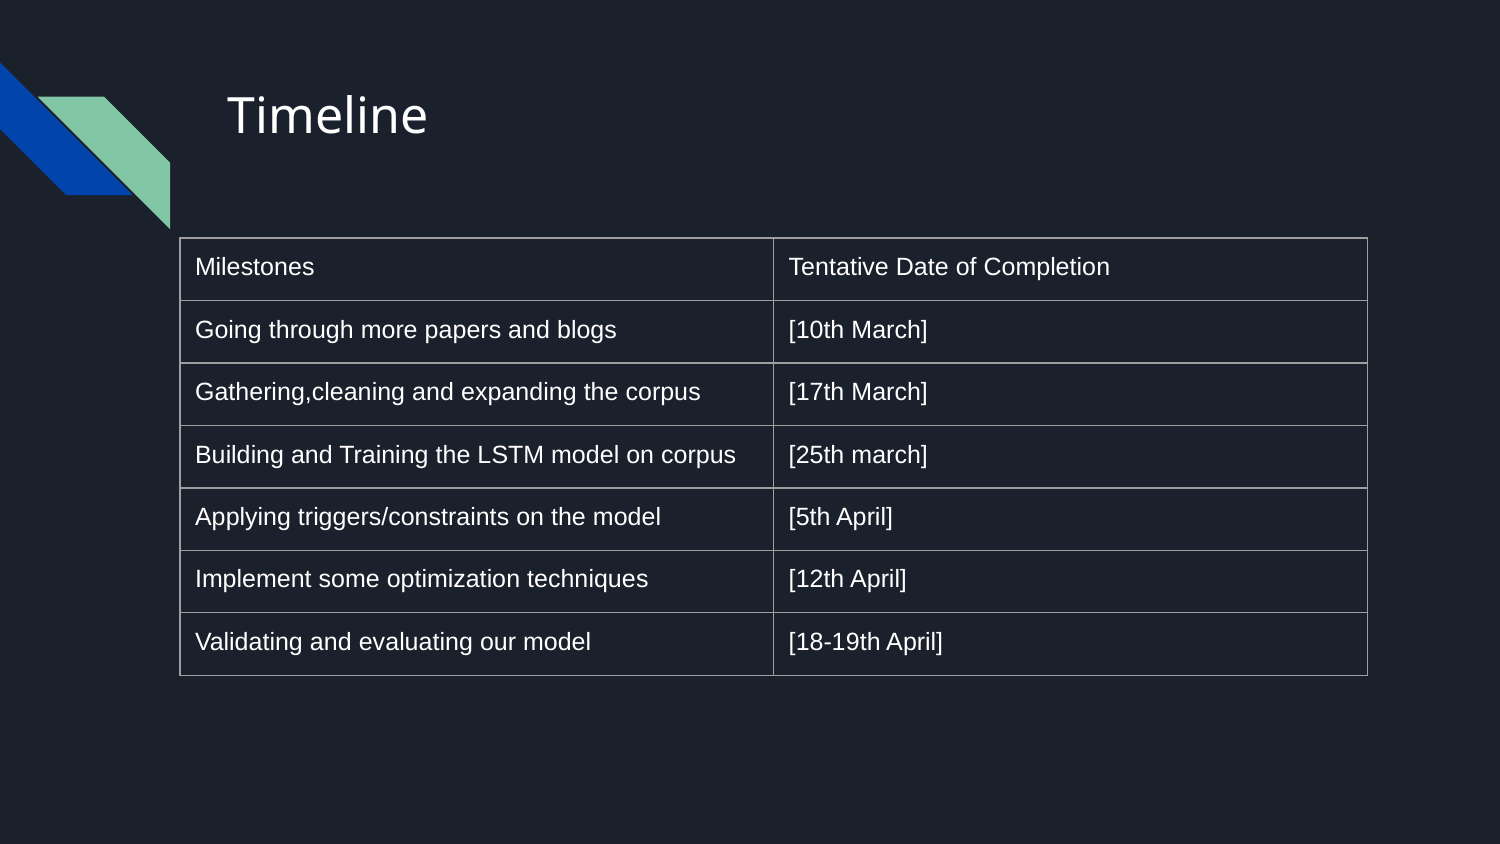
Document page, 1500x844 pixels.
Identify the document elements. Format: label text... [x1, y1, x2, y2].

table_cell Gathering,cleaning and expanding the corpus [181, 364, 773, 425]
table_cell Validating and evaluating our model [181, 613, 773, 675]
title Timeline [212, 64, 1368, 215]
table_cell Implement some optimization techniques [181, 551, 773, 612]
table_header Milestones [181, 239, 773, 300]
table_cell [25th march] [774, 426, 1367, 487]
table_cell [12th April] [774, 551, 1367, 612]
table_cell [5th April] [774, 489, 1367, 550]
table_cell [17th March] [774, 364, 1367, 425]
table_cell Building and Training the LSTM model on corpus [181, 426, 773, 487]
table_cell [18-19th April] [774, 613, 1367, 675]
table_cell Applying triggers/constraints on the model [181, 489, 773, 550]
table_header Tentative Date of Completion [774, 239, 1367, 300]
table_cell [10th March] [774, 301, 1367, 362]
table_cell Going through more papers and blogs [181, 301, 773, 362]
